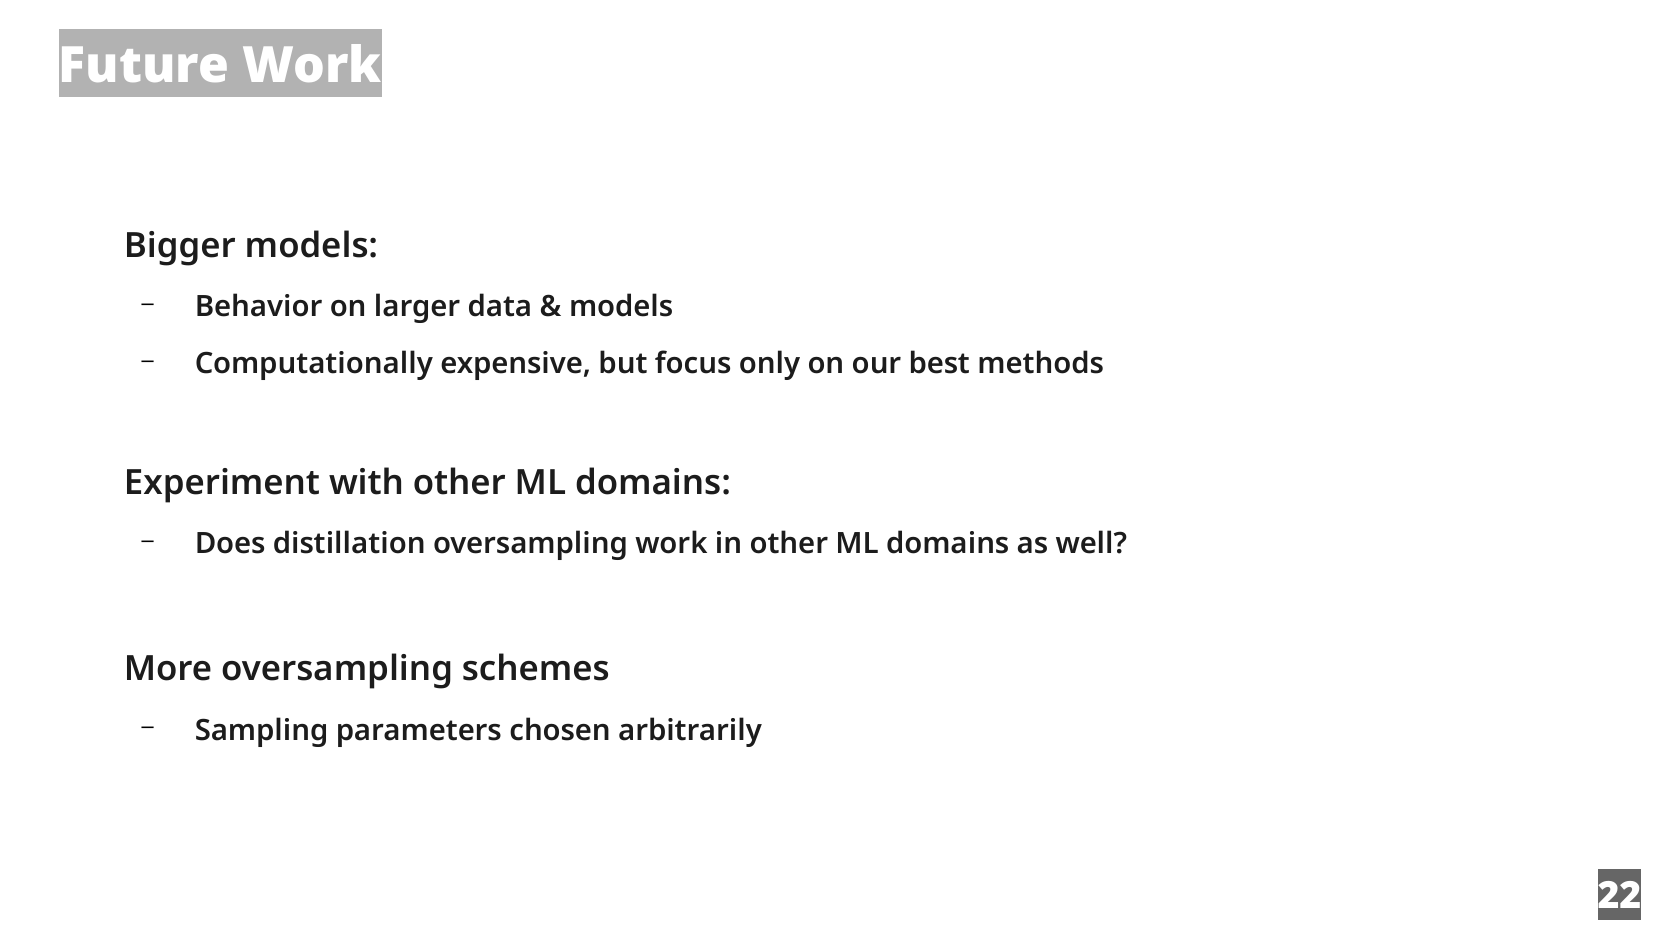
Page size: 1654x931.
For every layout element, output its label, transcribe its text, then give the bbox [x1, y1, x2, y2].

title Future Work [59, 0, 1595, 98]
list Bigger models: Behavior on larger data & models Computationally expensive, but focus only on our best methods Experiment with other ML domains: Does distillation oversampling work in other ML domains as well? More oversampling schemes Sampling parameters chosen arbitrarily [53, 219, 1560, 796]
